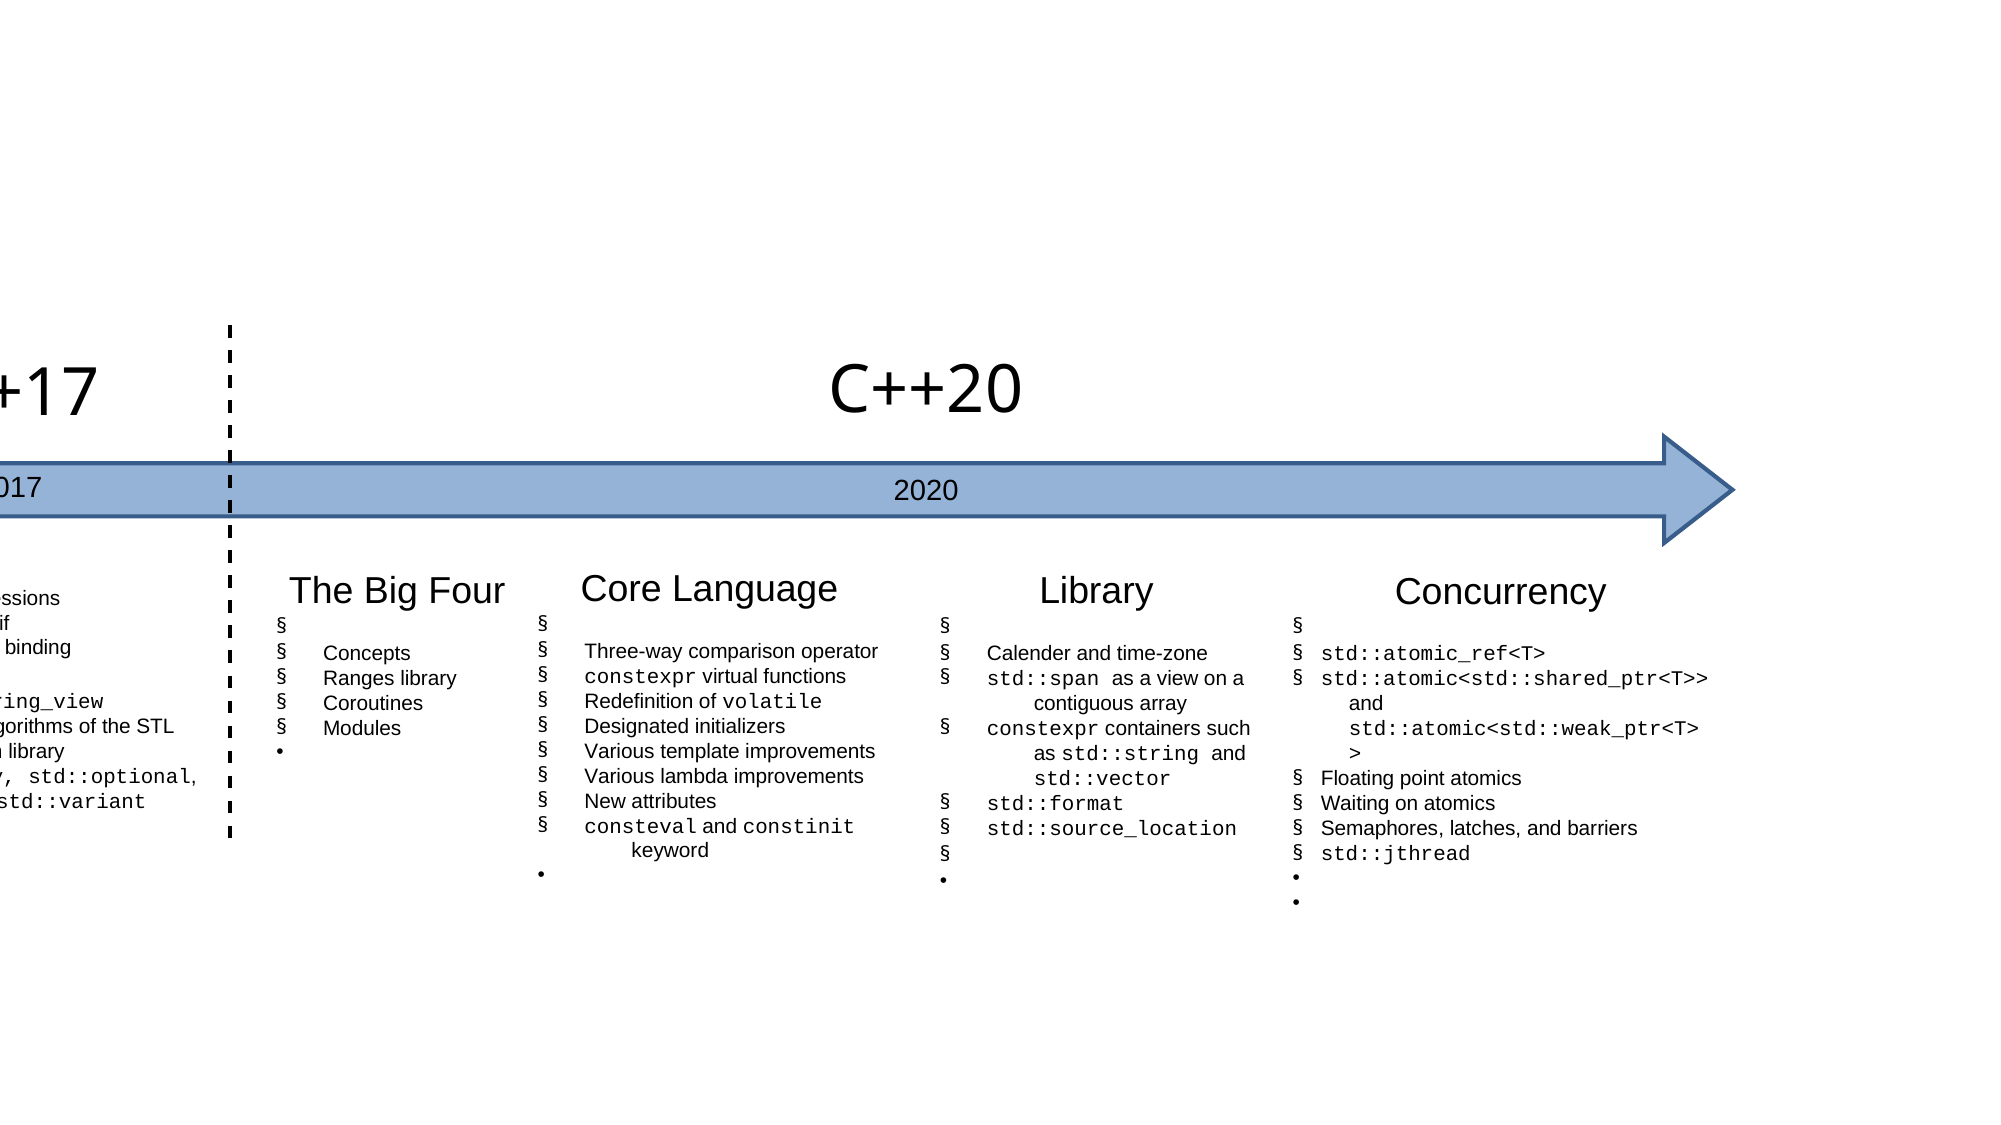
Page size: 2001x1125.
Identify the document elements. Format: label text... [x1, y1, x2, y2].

text_box The Big Four Concepts Ranges library Coroutines Modules [261, 558, 522, 771]
text_box 2017 [0, 460, 58, 511]
text_box C++20 [813, 338, 1075, 435]
text_box C++17 [0, 341, 152, 438]
text_box Core Language Three-way comparison operator constexpr virtual functions Redefinition of volatile Designated initializers Various template improvements Various lambda improvements New attributes consteval and constinit keyword [522, 556, 897, 895]
text_box Concurrency std::atomic_ref<T> std::atomic<std::shared_ptr<T>> and std::atomic<std::weak_ptr<T>> Floating point atomics Waiting on atomics Semaphores, latches, and barriers std::jthread [1277, 559, 1724, 898]
text_box [0, 436, 1733, 543]
text_box Fold expressions constexpr if Structured binding std::string_view Parallel algorithms of the STL Filesystem library std::any, std::optional, and std::variant [0, 548, 244, 867]
text_box 2020 [878, 463, 975, 515]
text_box Library Calender and time-zone std::span as a view on a contiguous array constexpr containers such as std::string and std::vector std::format std::source_location [924, 558, 1269, 898]
